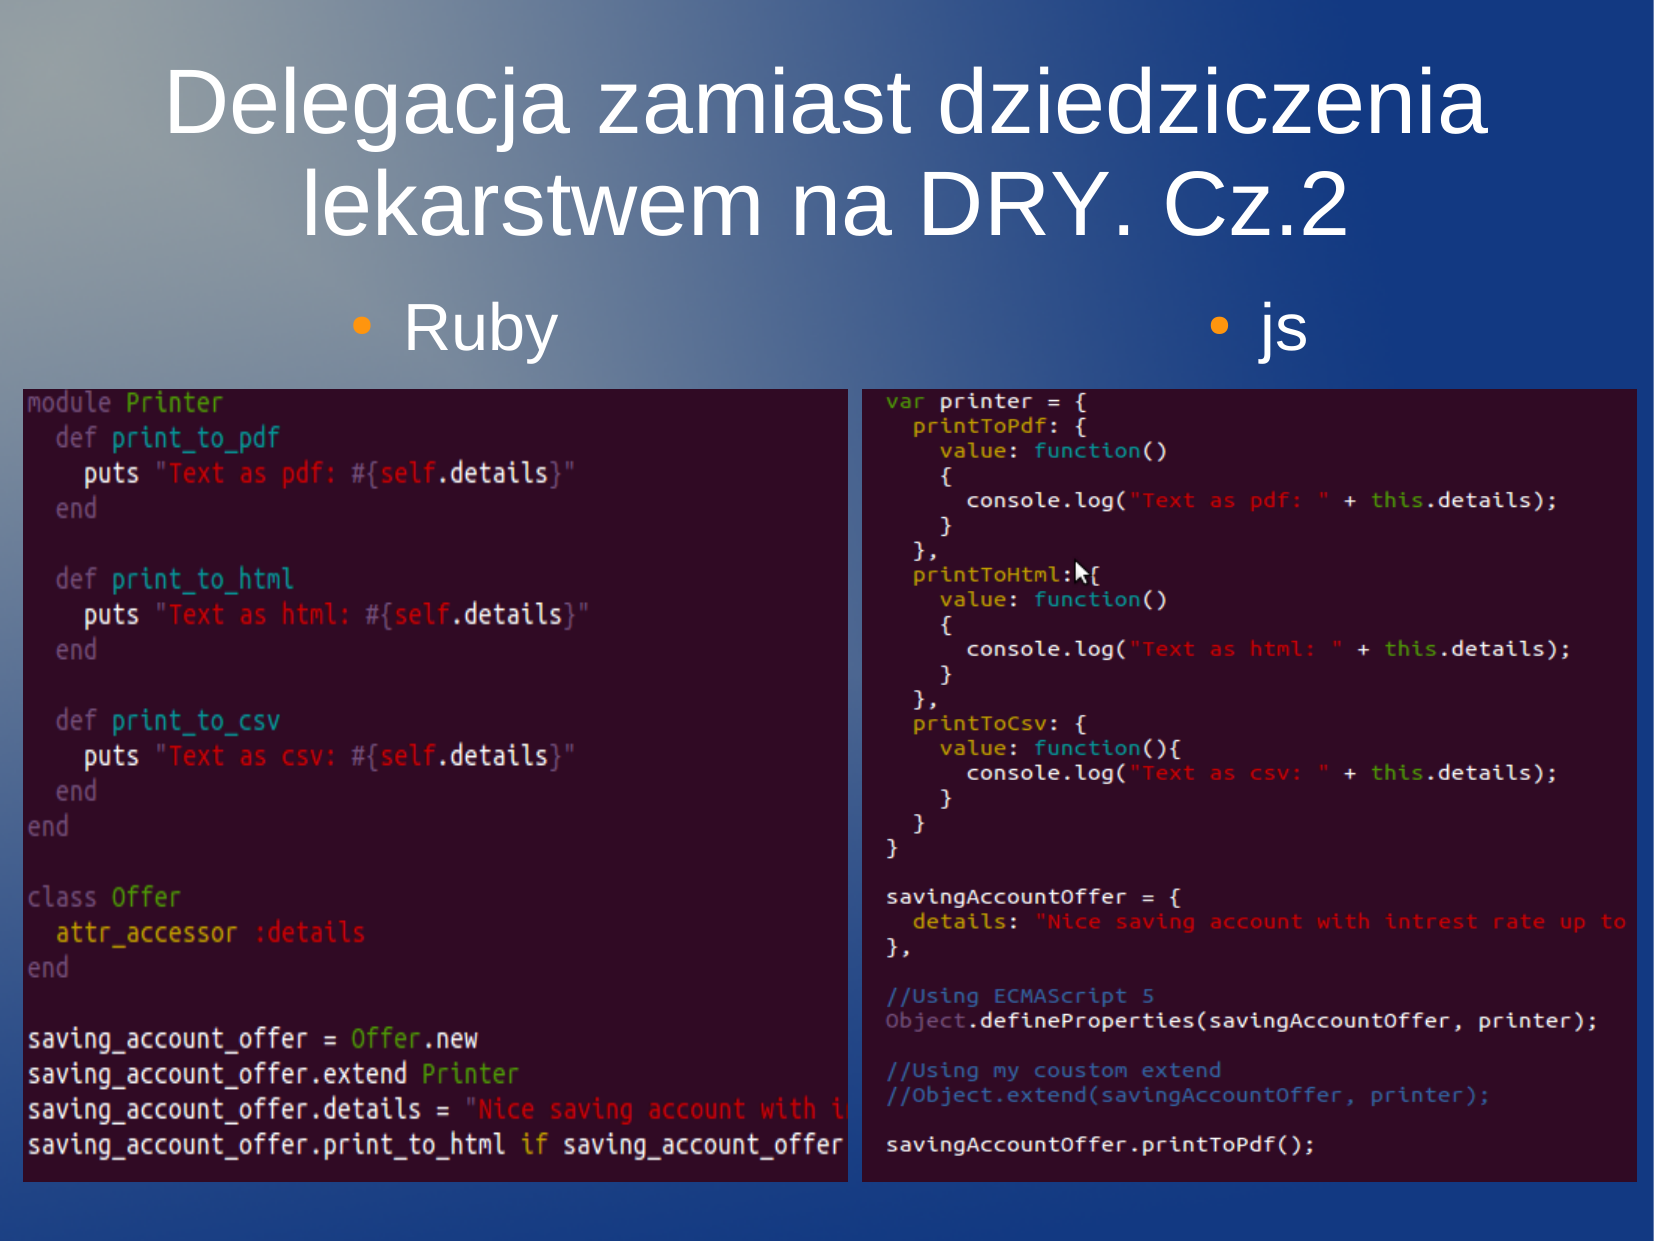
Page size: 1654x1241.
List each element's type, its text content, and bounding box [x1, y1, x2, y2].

title Delegacja zamiast dziedziczenia lekarstwem na DRY. Cz.2 [82, 49, 1571, 257]
list Ruby [82, 290, 809, 389]
picture [0, 0, 1654, 1241]
list js [845, 290, 1654, 1094]
